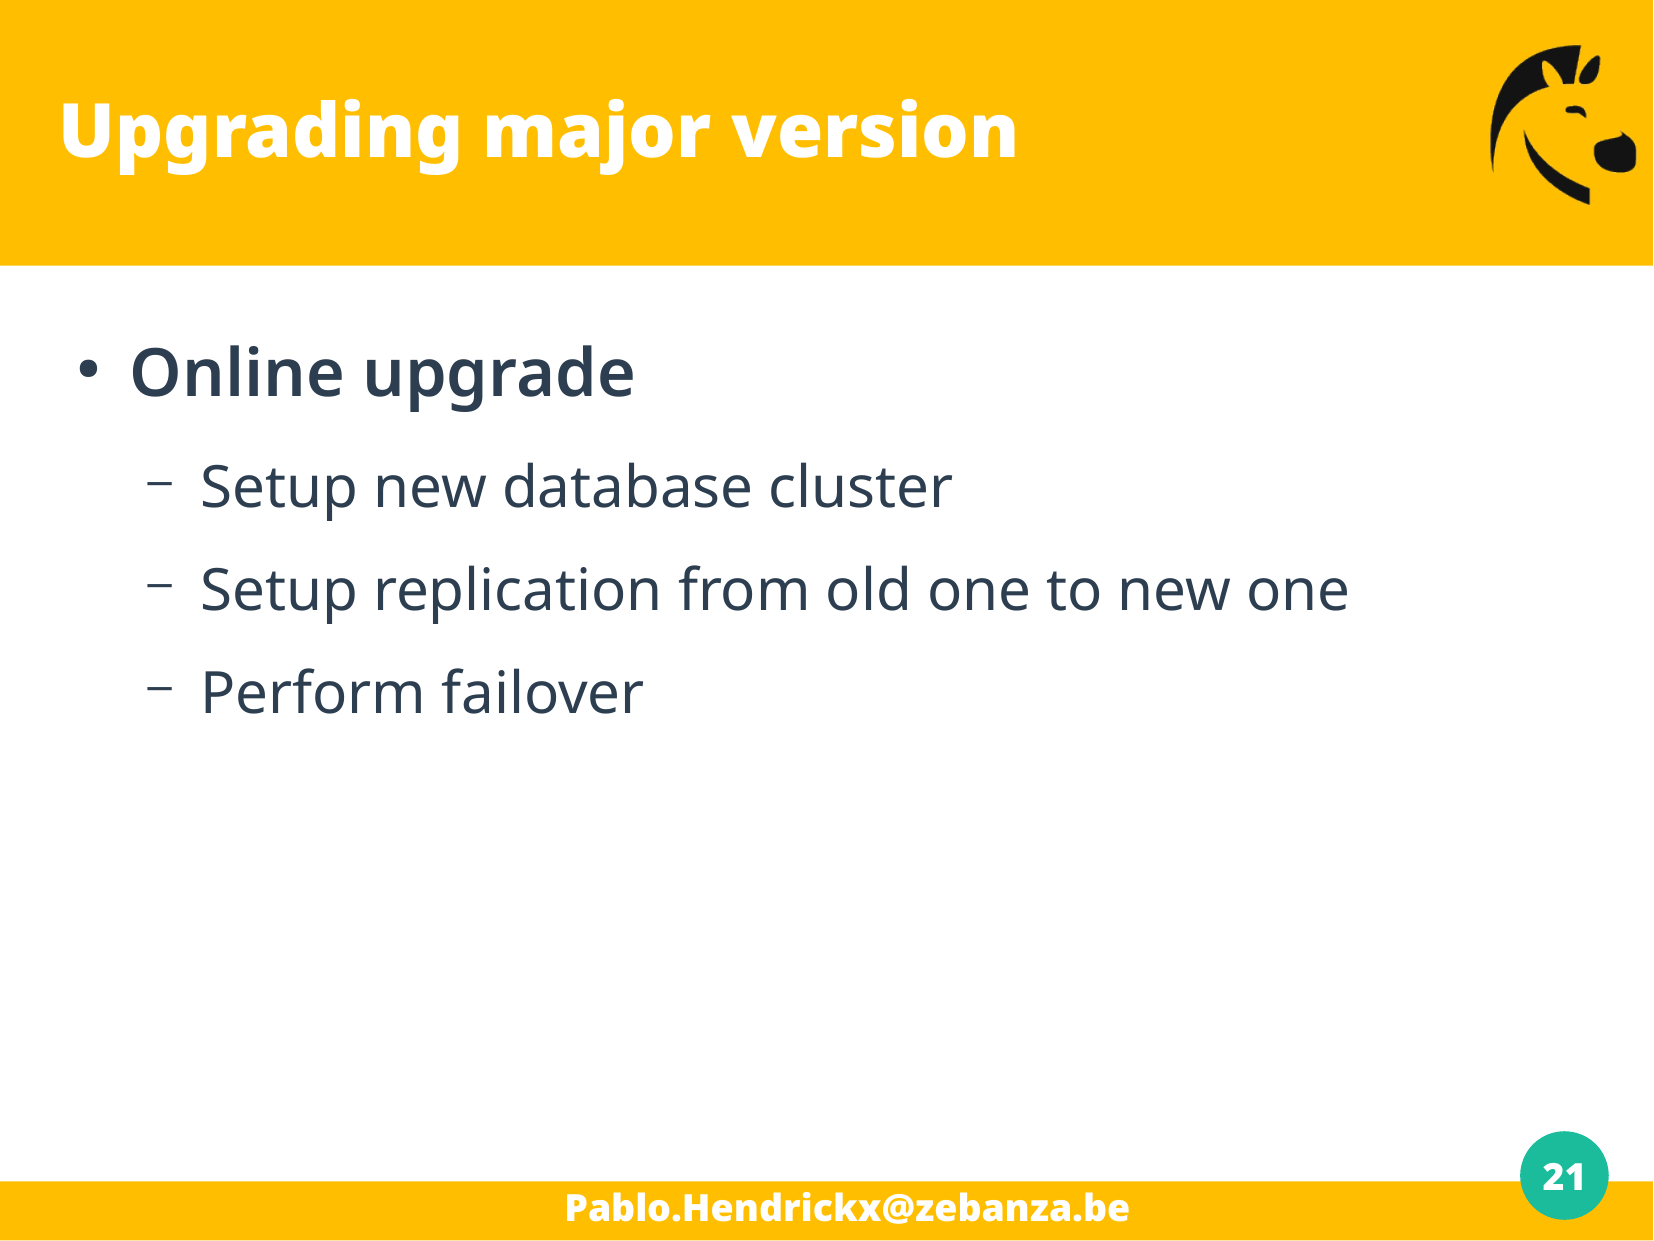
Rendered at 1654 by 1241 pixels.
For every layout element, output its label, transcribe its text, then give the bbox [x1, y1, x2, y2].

title Upgrading major version [58, 49, 1594, 207]
picture [1410, 0, 1654, 241]
list Online upgrade Setup new database cluster Setup replication from old one to new one Perform failover [58, 324, 1594, 1152]
